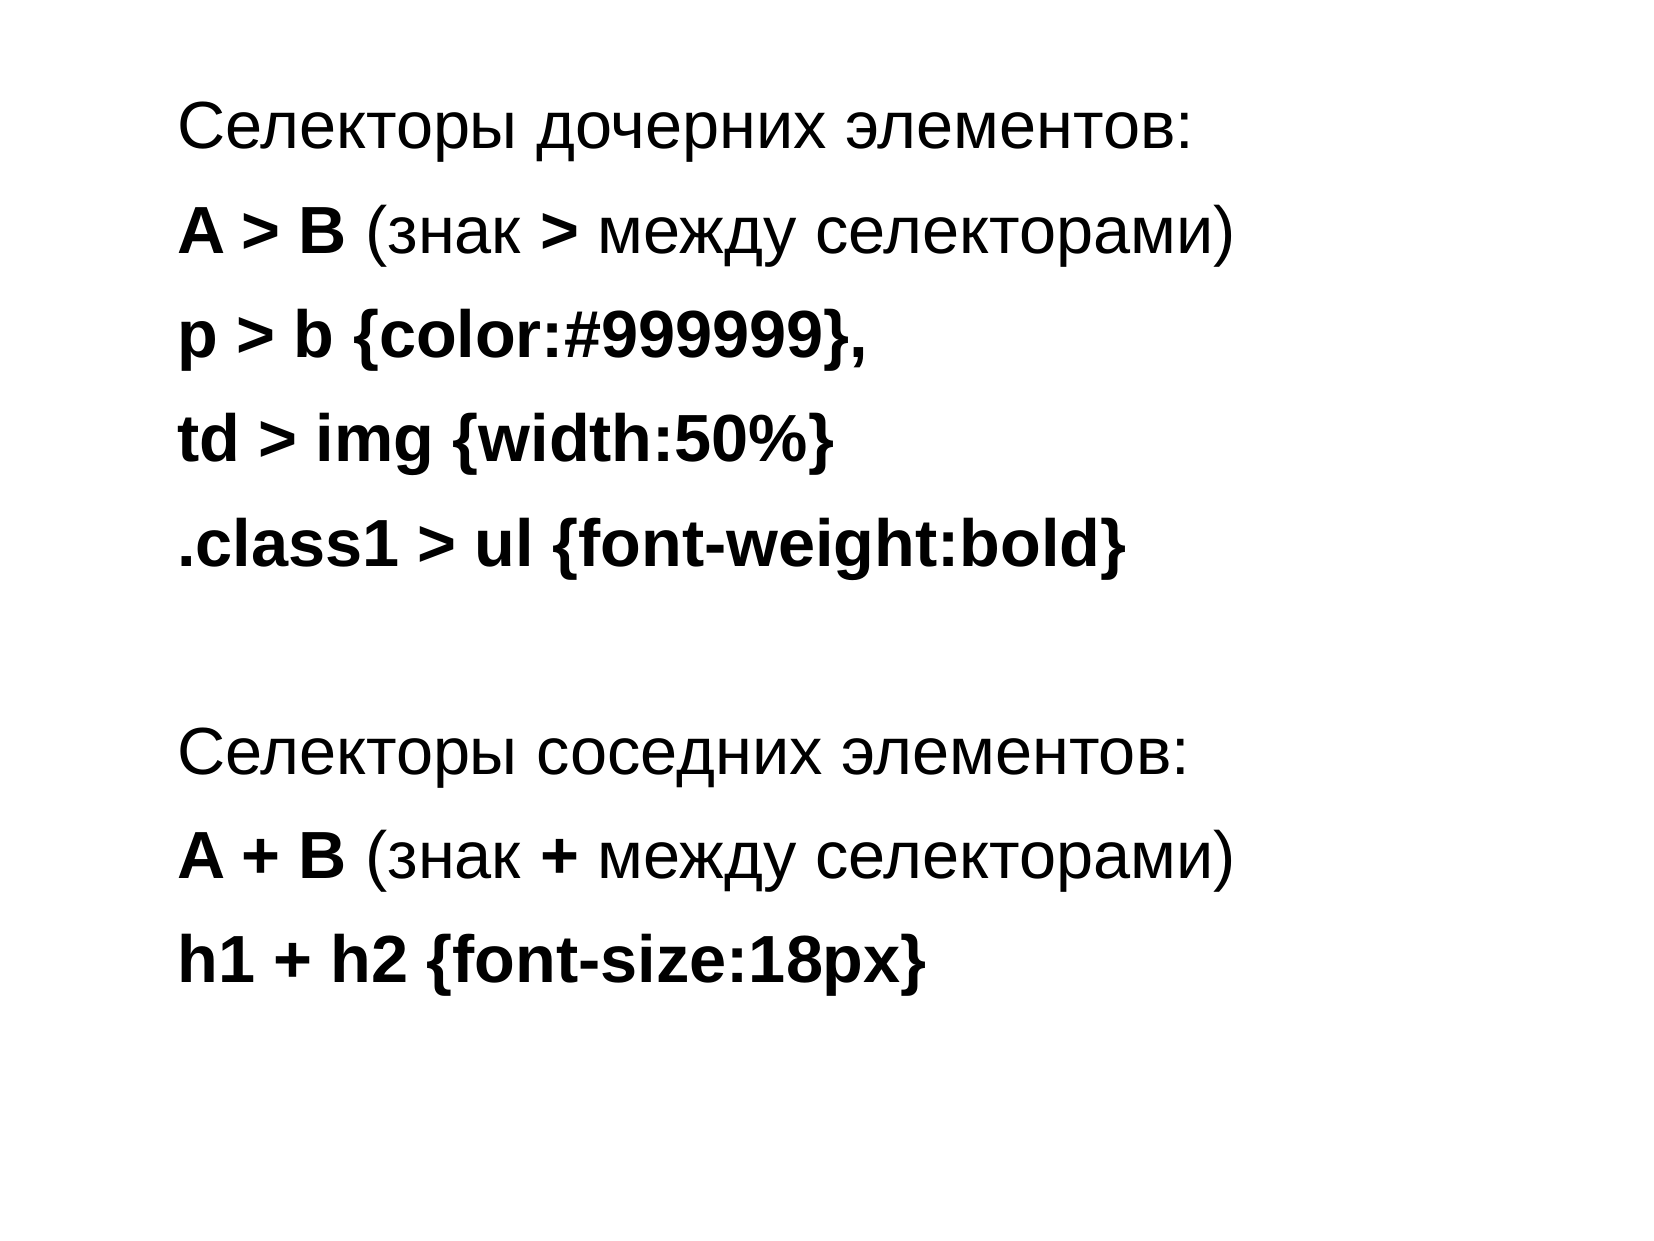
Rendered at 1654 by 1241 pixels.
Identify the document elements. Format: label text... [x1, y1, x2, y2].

list Селекторы дочерних элементов: A > B (знак > между селекторами) p > b {color:#999999}, td > img {width:50%} .class1 > ul {font-weight:bold} Селекторы соседних элементов: A + B (знак + между селекторами) h1 + h2 {font-size:18px} [106, 88, 1595, 1123]
